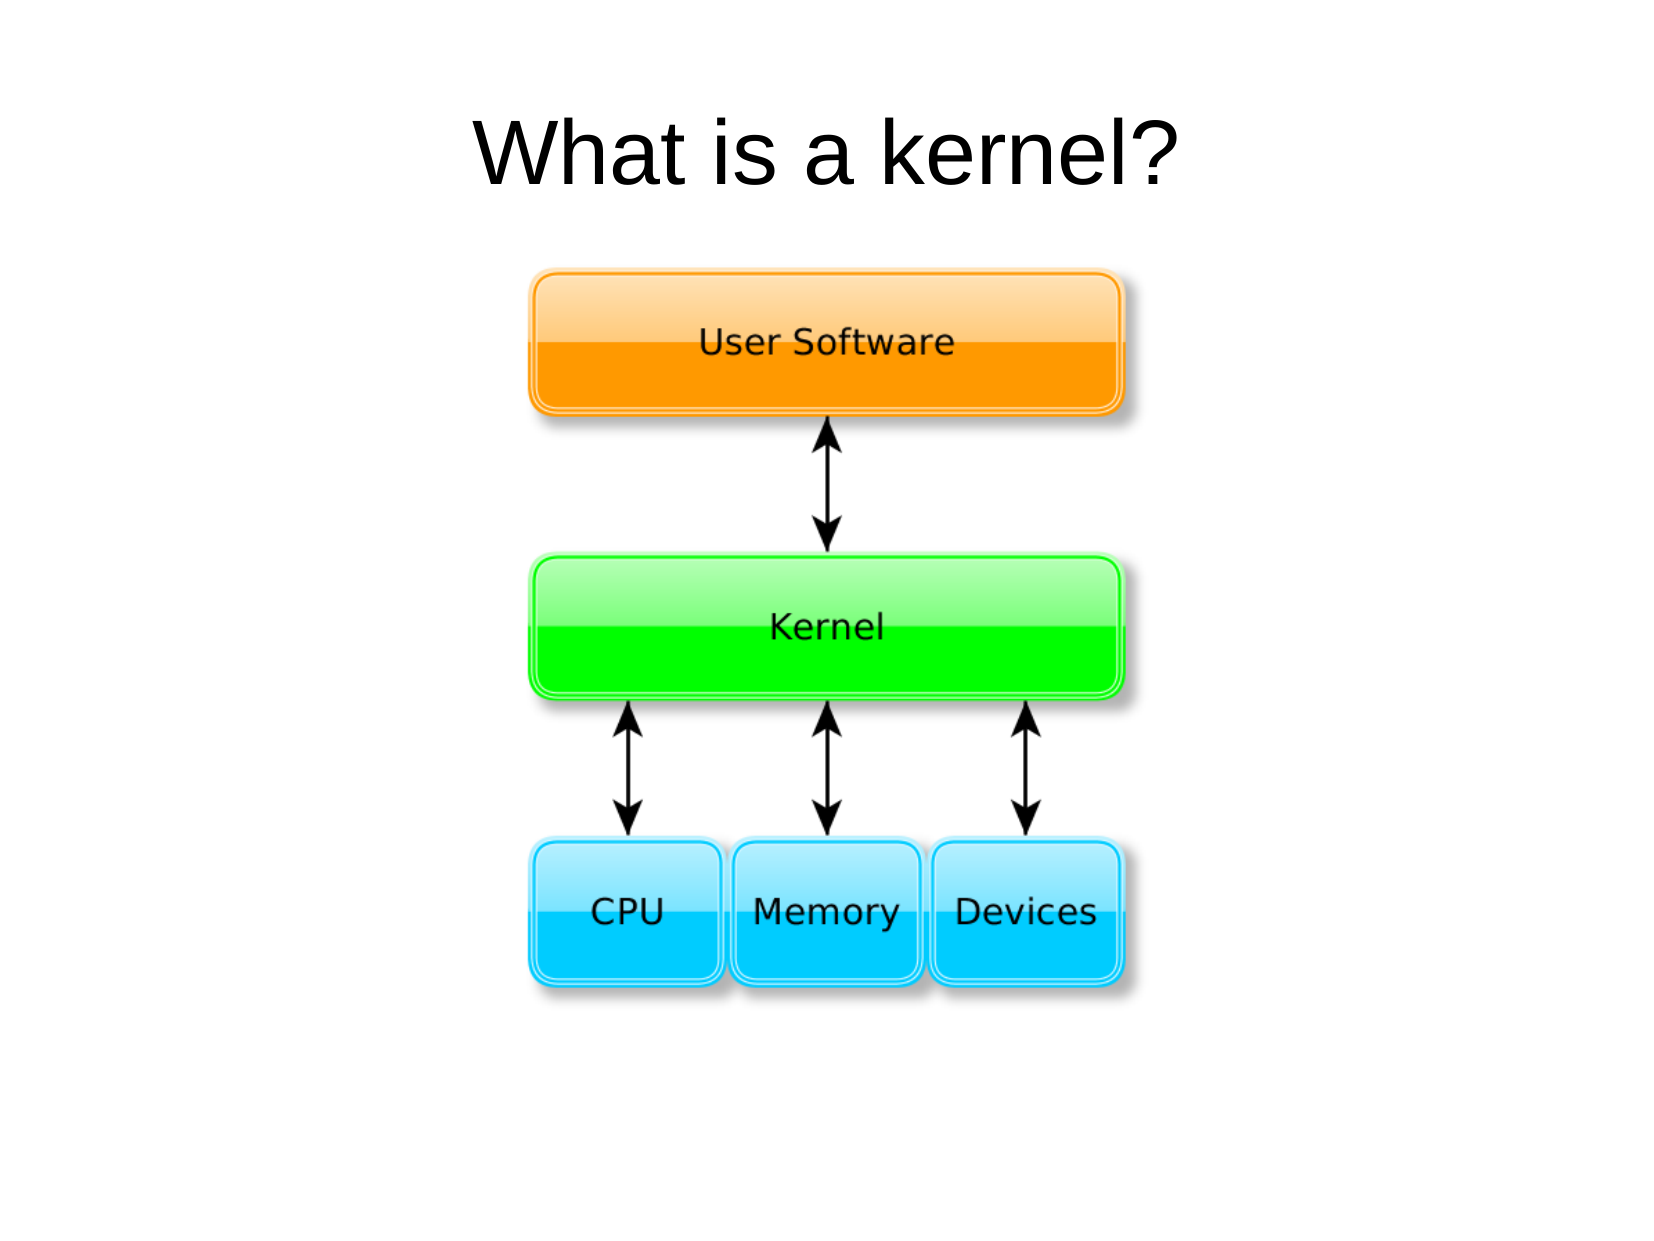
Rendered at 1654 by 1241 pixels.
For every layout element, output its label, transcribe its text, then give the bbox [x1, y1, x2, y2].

title What is a kernel? [82, 49, 1571, 257]
picture [481, 222, 1173, 1036]
